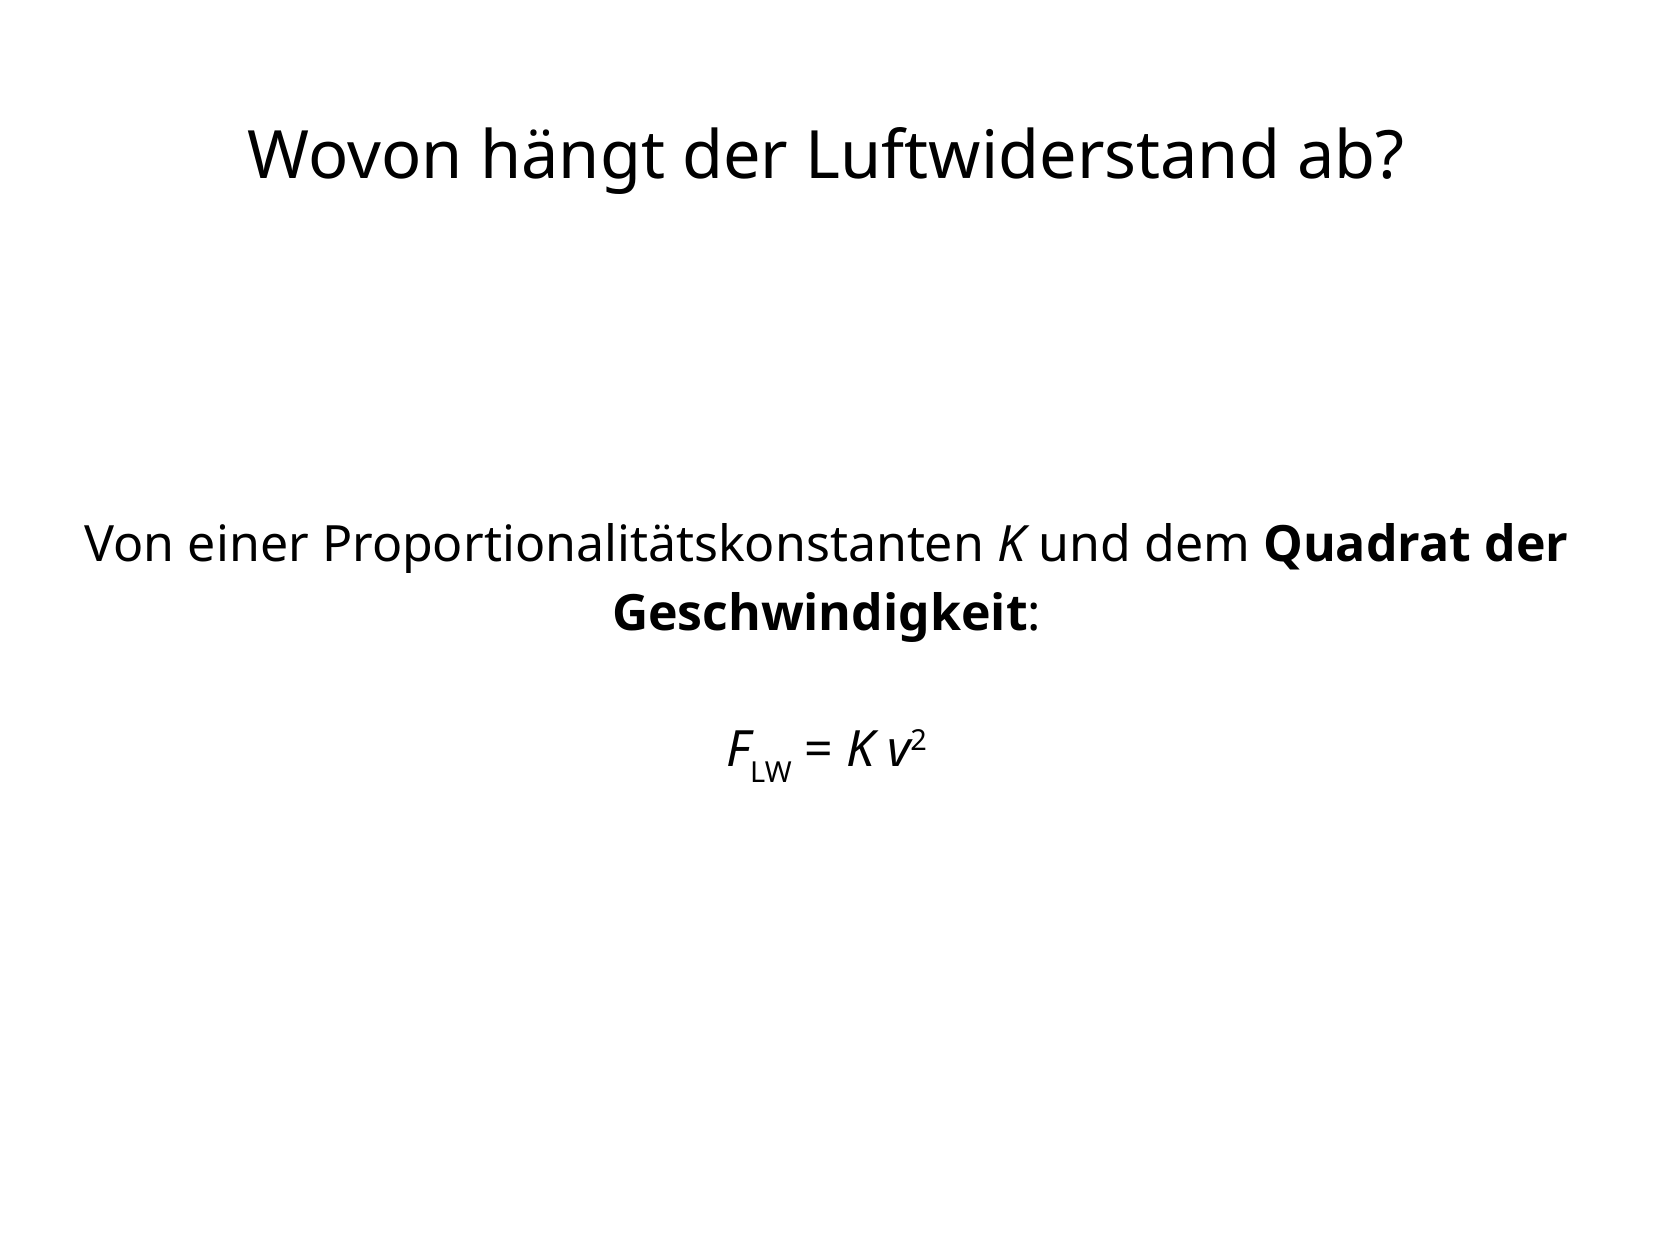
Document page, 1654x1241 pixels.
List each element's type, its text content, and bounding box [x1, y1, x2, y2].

title Wovon hängt der Luftwiderstand ab? [82, 49, 1571, 257]
subtitle Von einer Proportionalitätskonstanten K und dem Quadrat der Geschwindigkeit: FLW = K v2 [82, 290, 1571, 1010]
